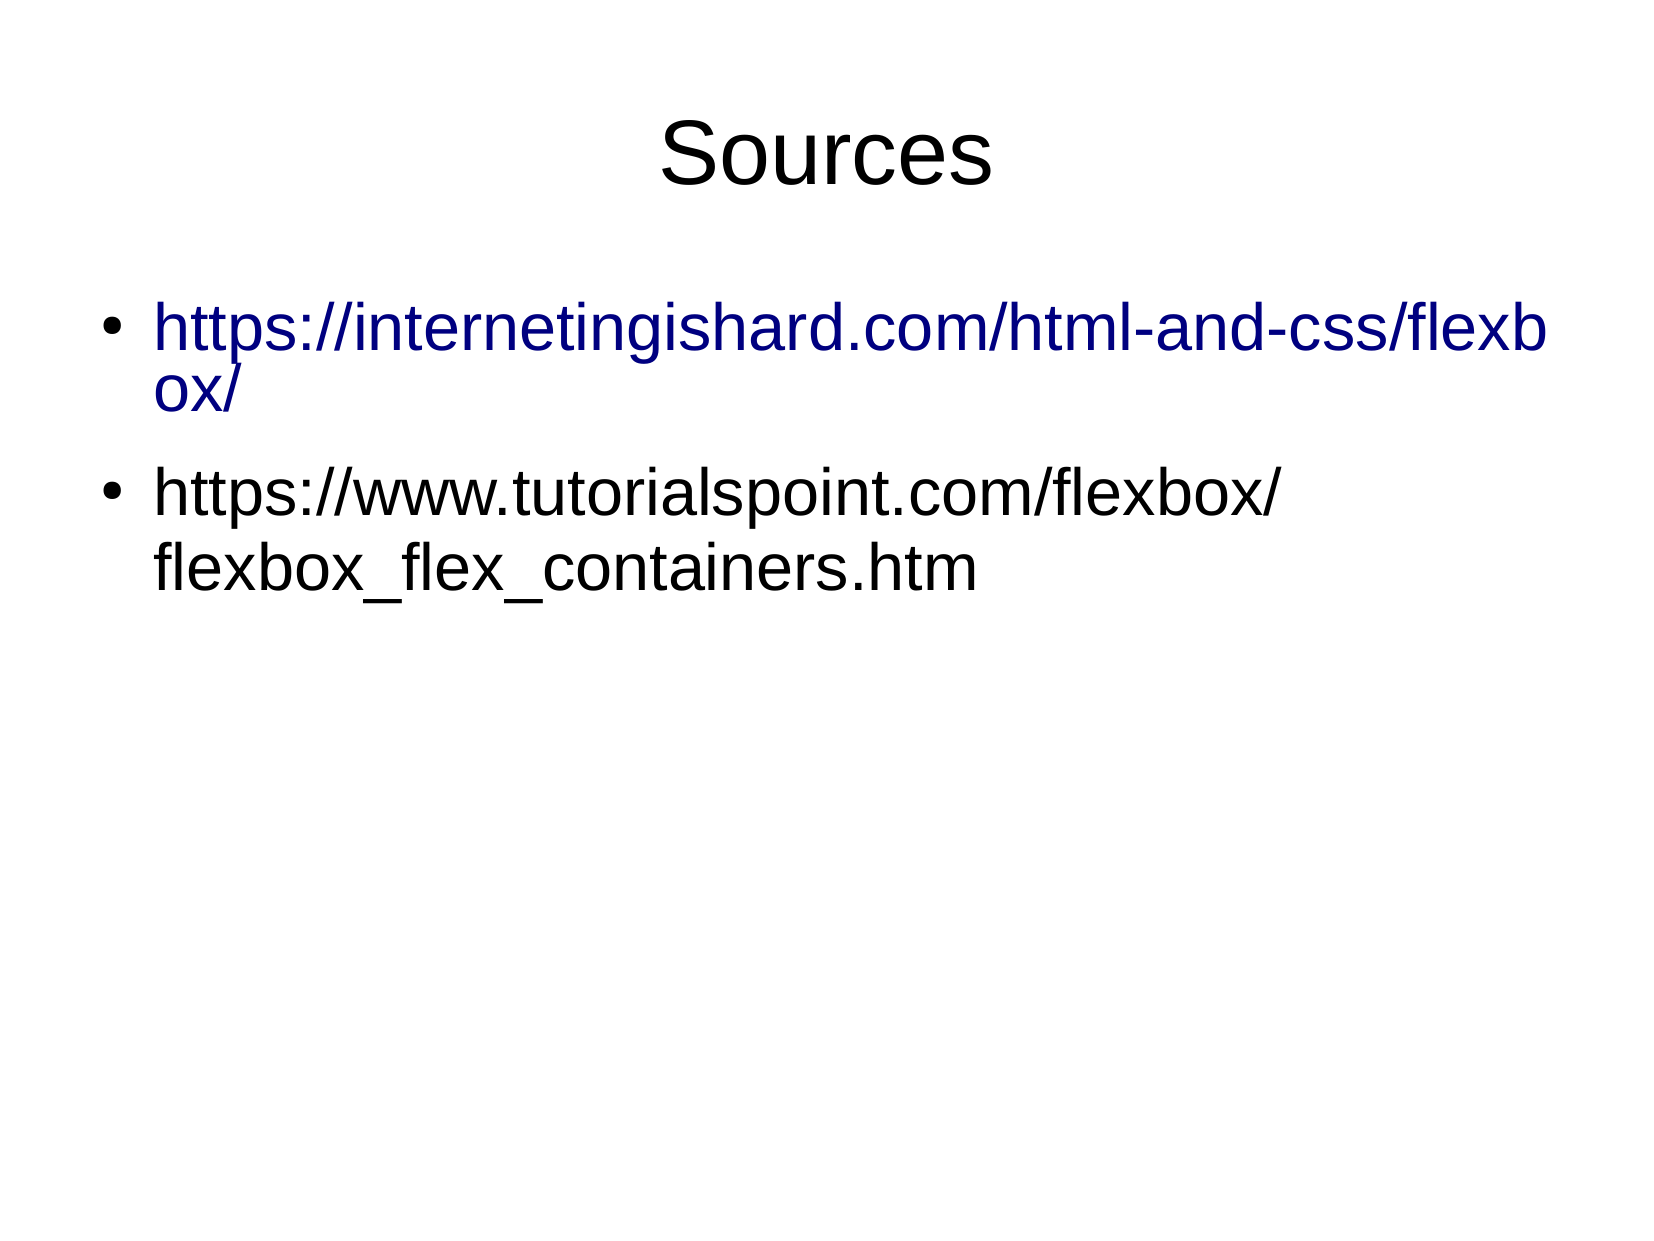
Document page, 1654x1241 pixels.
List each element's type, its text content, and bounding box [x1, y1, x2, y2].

title Sources [82, 49, 1571, 257]
list https://internetingishard.com/html-and-css/flexbox/ https://www.tutorialspoint.com/flexbox/flexbox_flex_containers.htm [82, 290, 1571, 1010]
